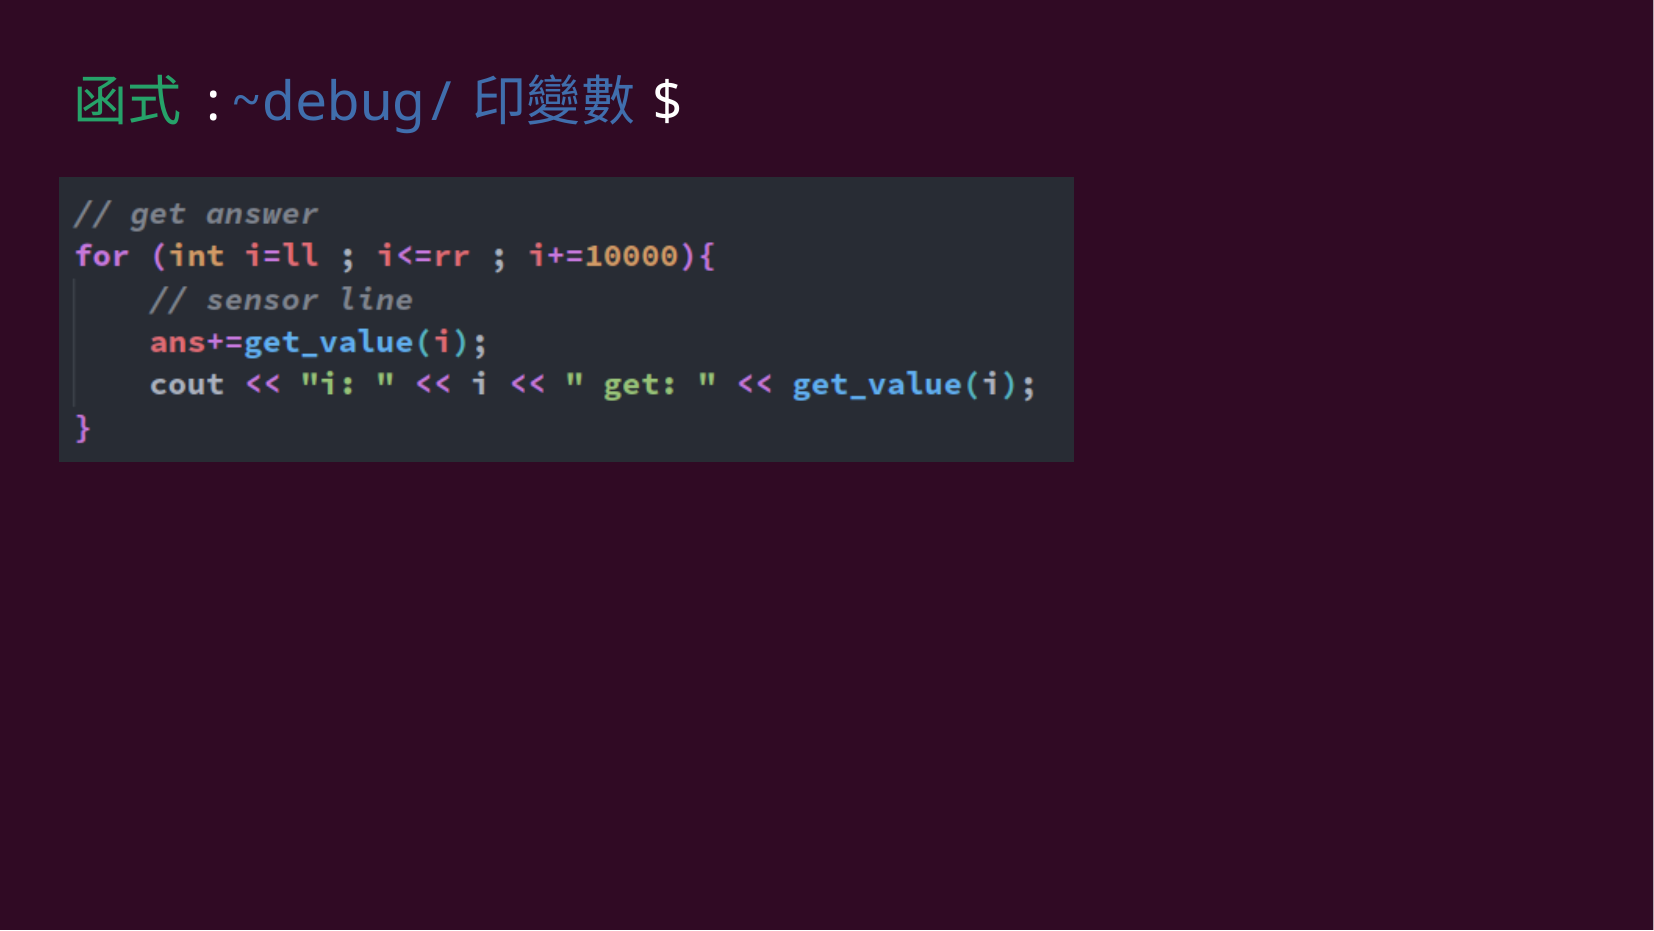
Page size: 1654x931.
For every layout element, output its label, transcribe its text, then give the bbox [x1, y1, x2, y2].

picture [59, 177, 1074, 462]
text_box 函式:~debug/印變數$ [59, 55, 1201, 139]
